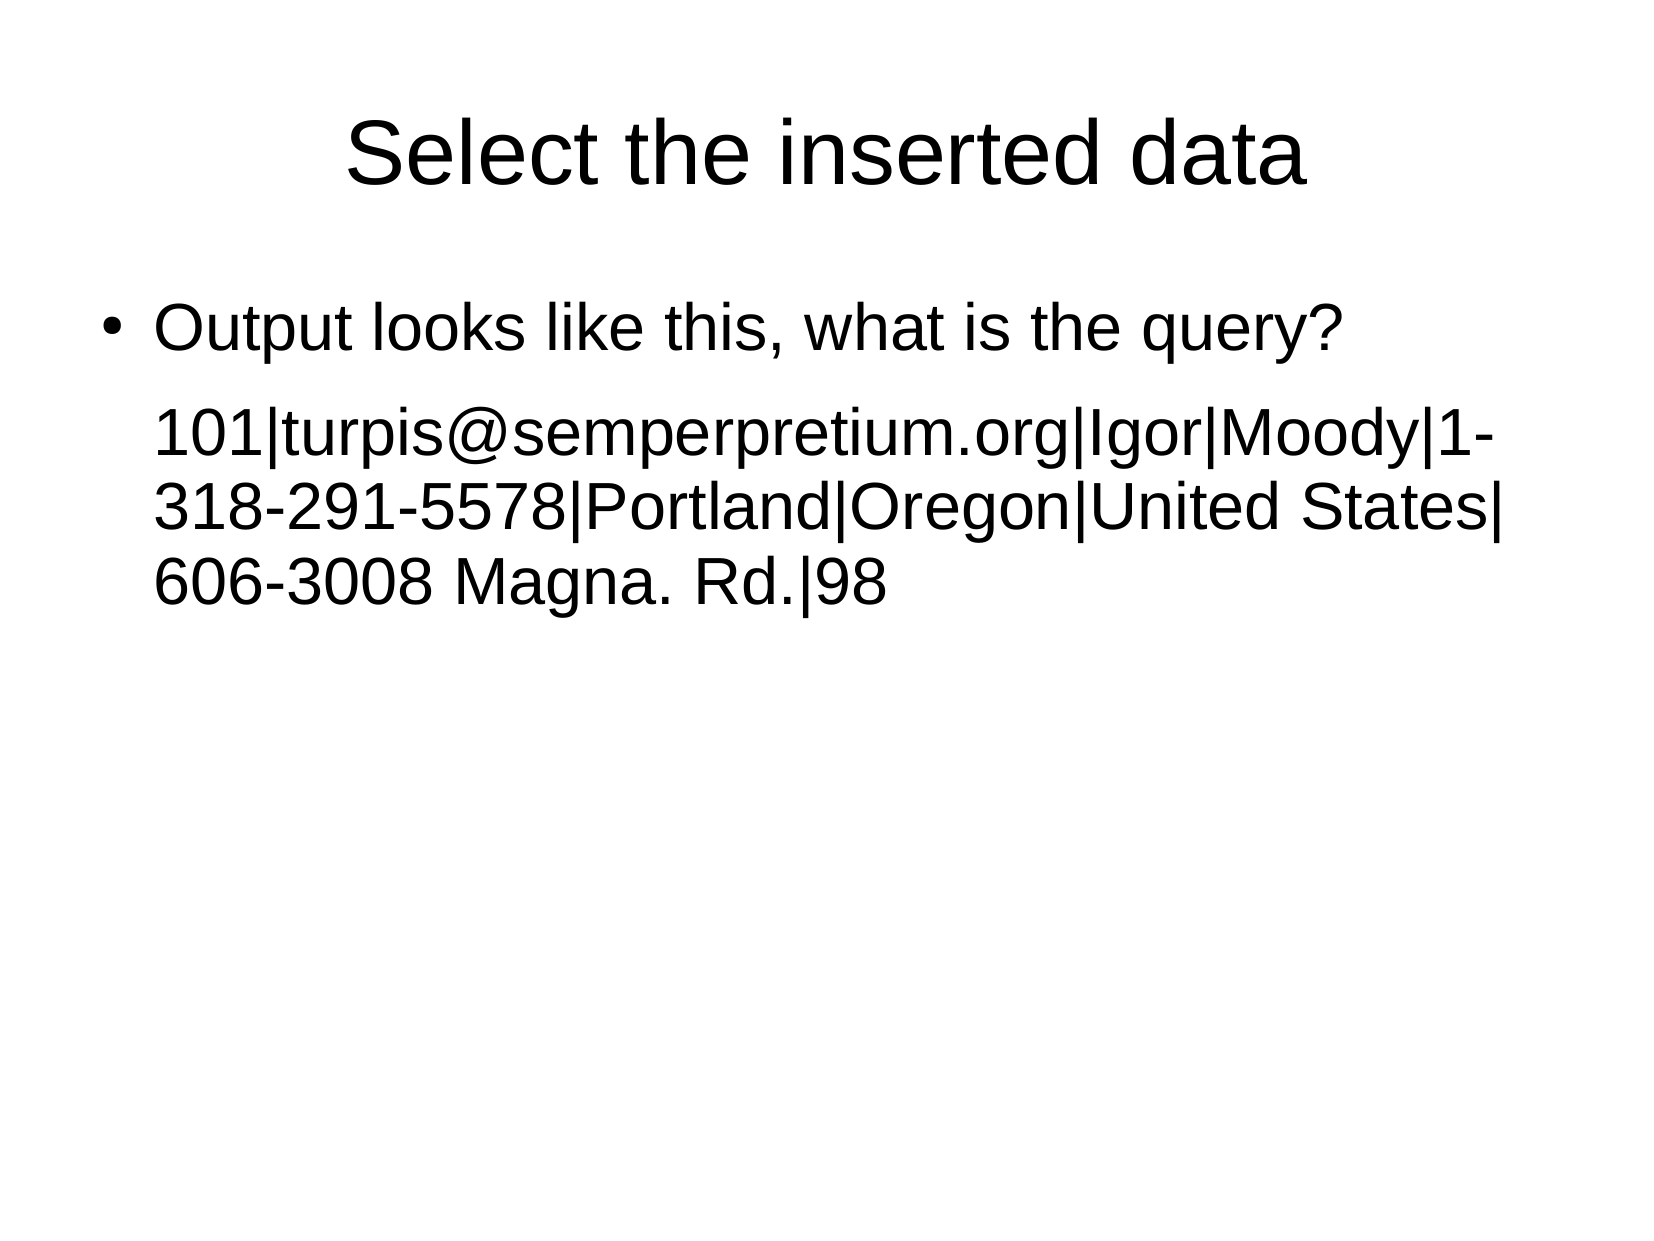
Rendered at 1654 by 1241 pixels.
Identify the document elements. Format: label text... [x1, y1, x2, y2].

title Select the inserted data [82, 49, 1571, 257]
list Output looks like this, what is the query? 101|turpis@semperpretium.org|Igor|Moody|1-318-291-5578|Portland|Oregon|United States|606-3008 Magna. Rd.|98 [82, 290, 1571, 1010]
